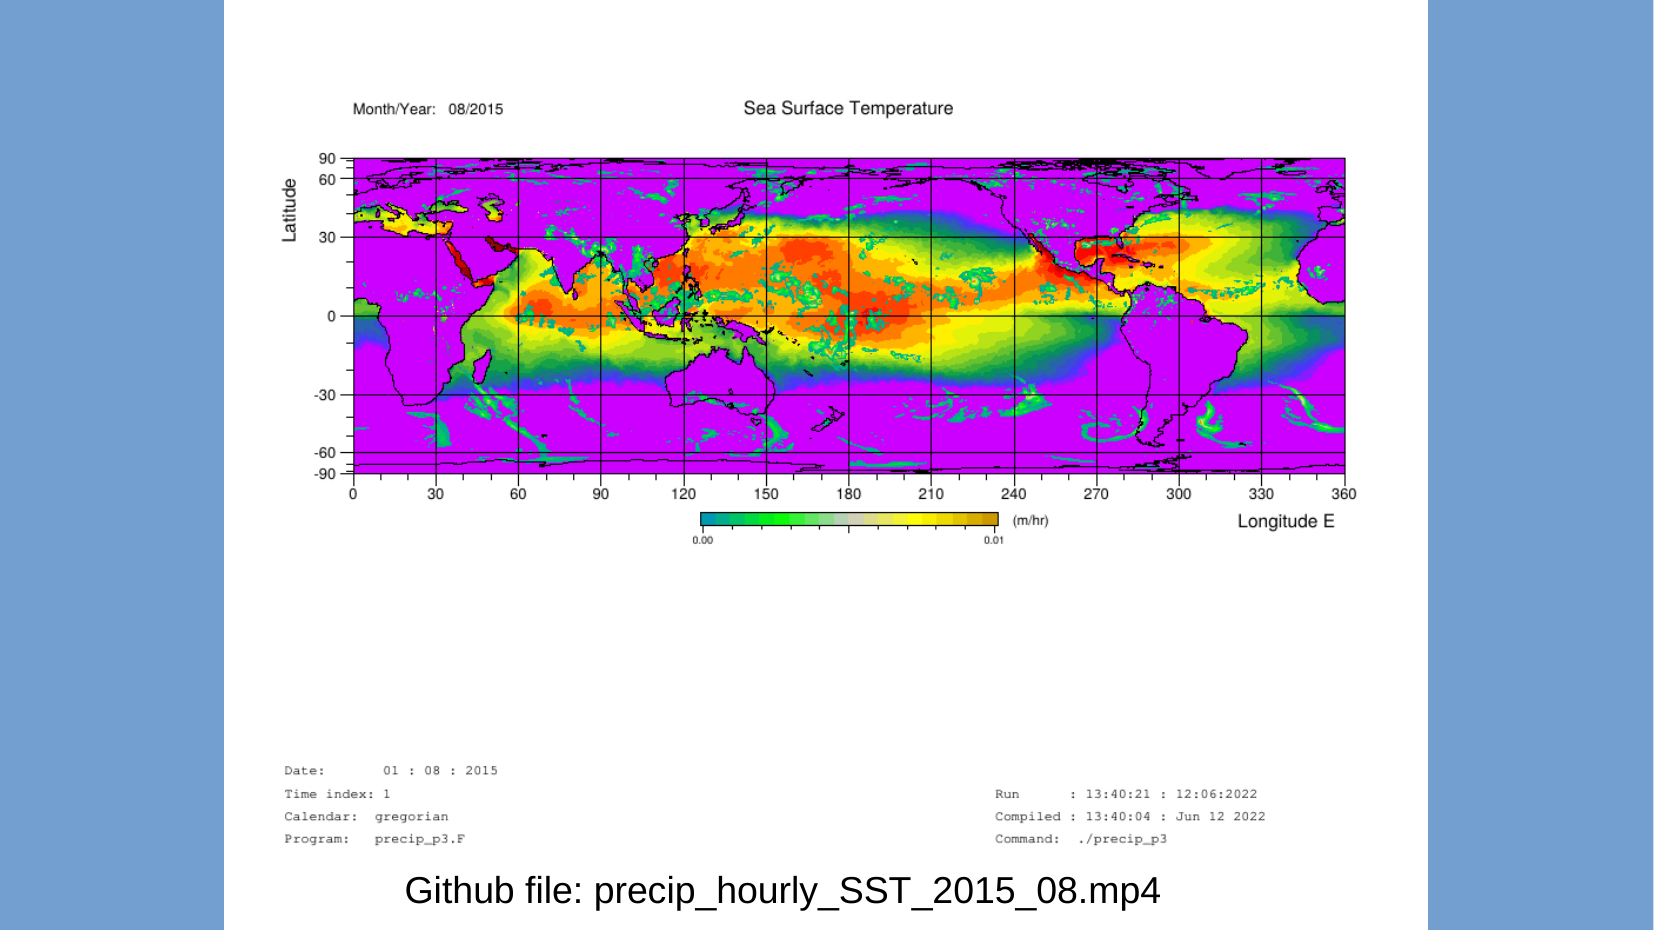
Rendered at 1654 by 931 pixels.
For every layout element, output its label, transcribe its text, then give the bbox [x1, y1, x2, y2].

picture [224, 0, 1428, 931]
text_box Github file: precip_hourly_SST_2015_08.mp4 [389, 862, 1187, 920]
